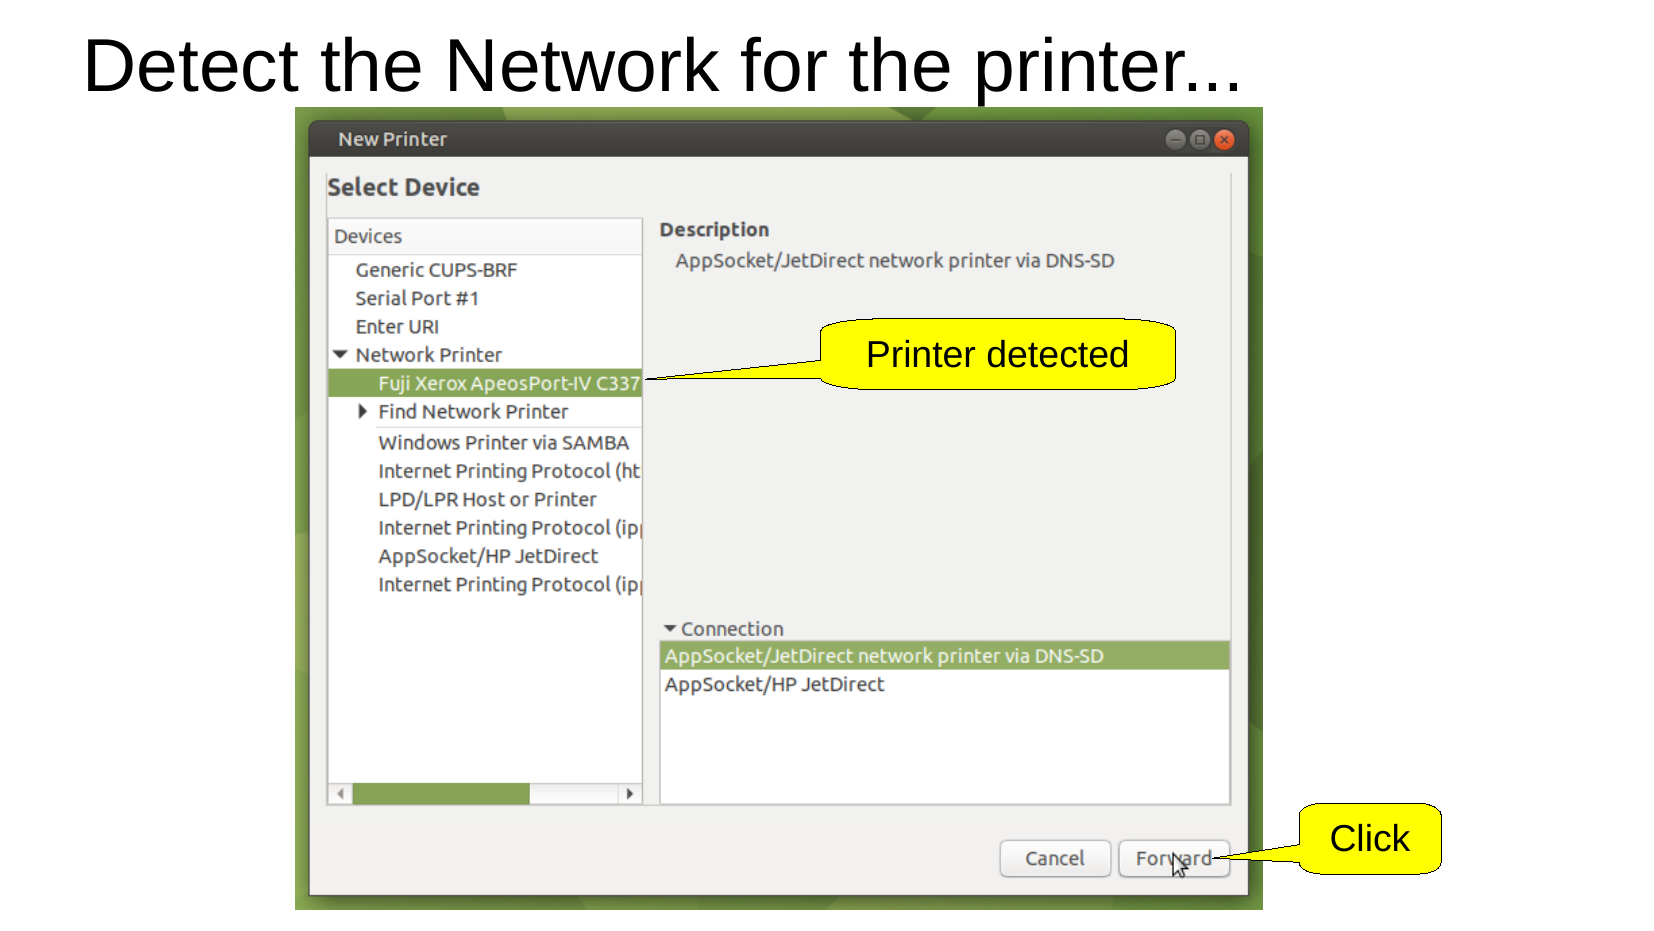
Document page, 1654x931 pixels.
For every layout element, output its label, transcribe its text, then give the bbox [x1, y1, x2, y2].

text_box Printer detected [645, 318, 1176, 390]
picture [295, 107, 1263, 910]
text_box Click [1212, 803, 1442, 875]
title Detect the Network for the printer... [82, 23, 1571, 108]
